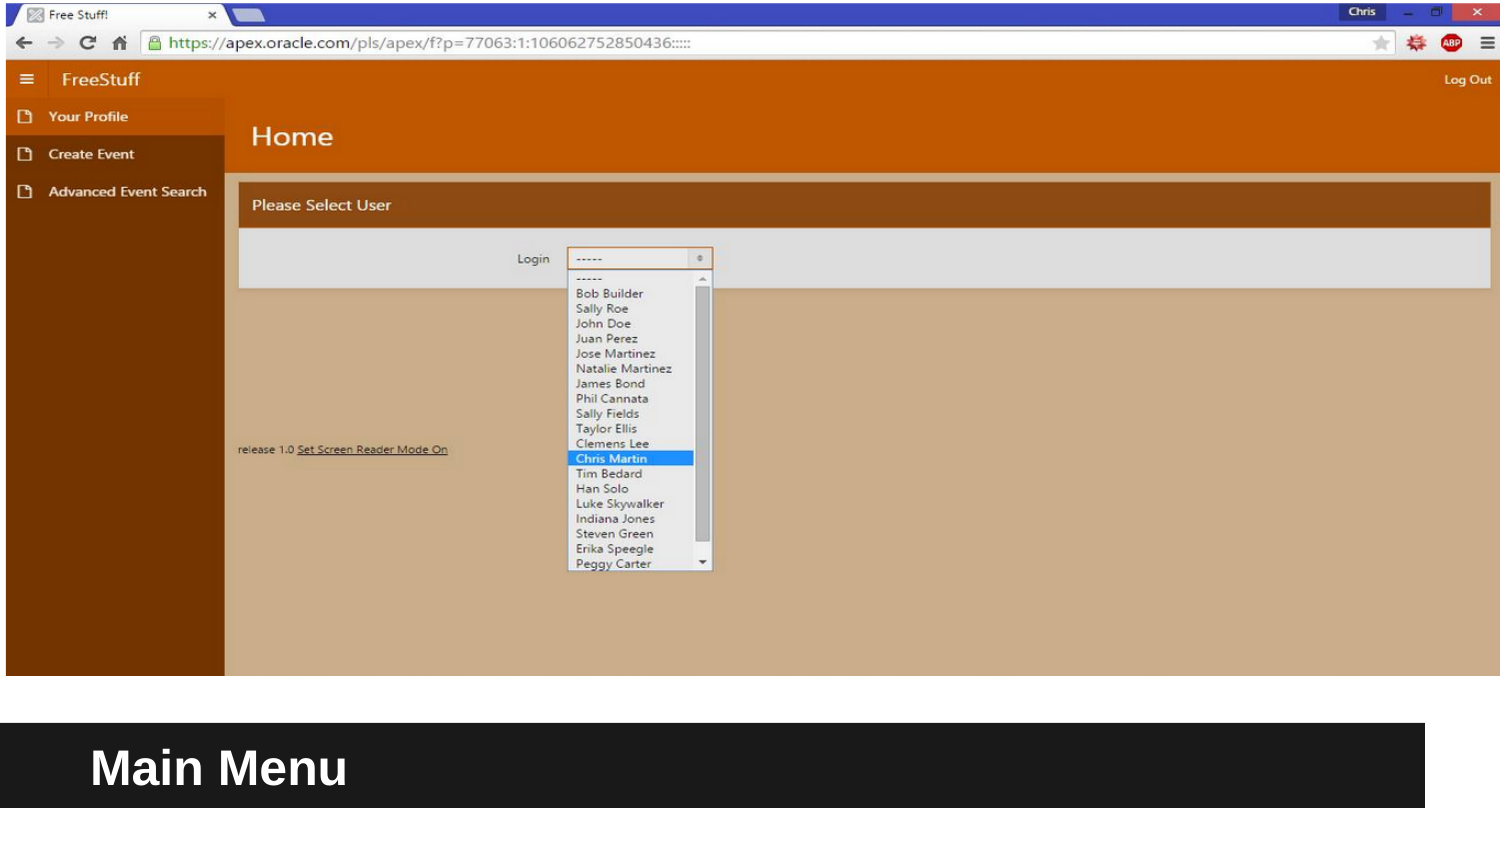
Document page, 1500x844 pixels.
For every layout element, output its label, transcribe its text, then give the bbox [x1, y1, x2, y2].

picture [5, 3, 1500, 676]
list Main Menu [75, 722, 1425, 808]
